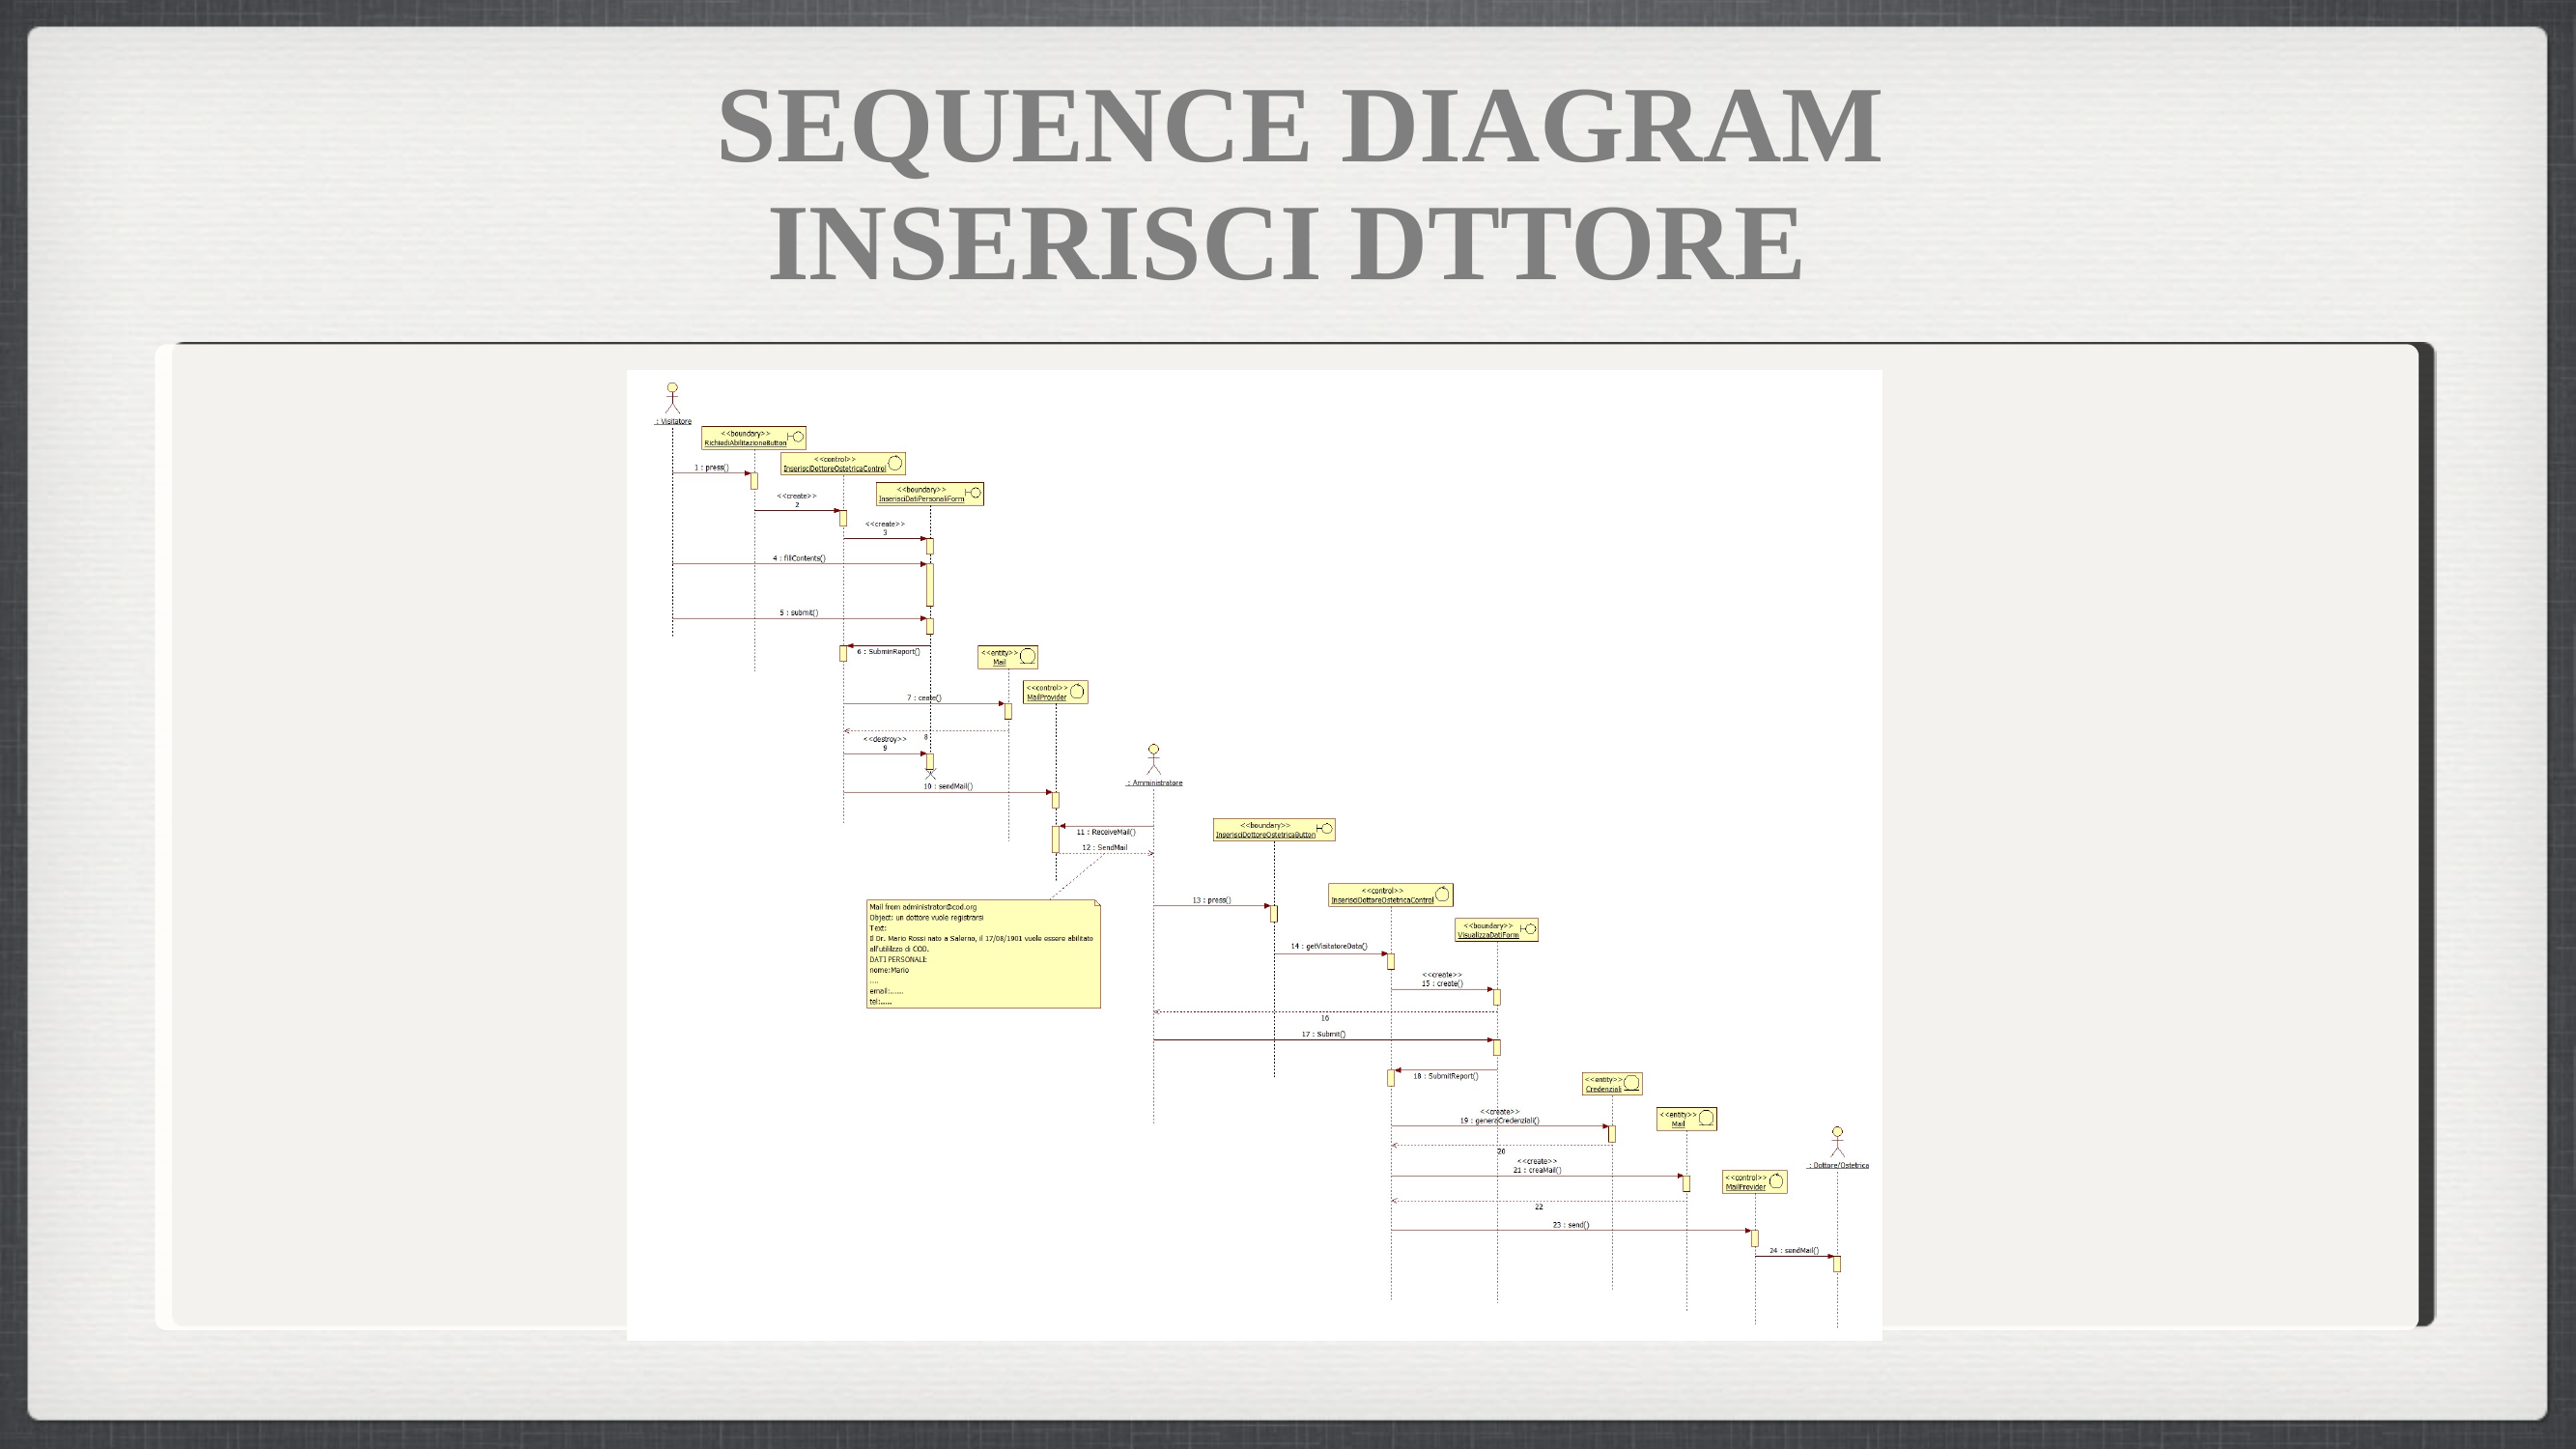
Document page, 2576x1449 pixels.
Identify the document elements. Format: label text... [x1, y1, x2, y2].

title SEQUENCE DIAGRAM INSERISCI DTTORE [228, 66, 2372, 904]
picture [0, 0, 2576, 1449]
